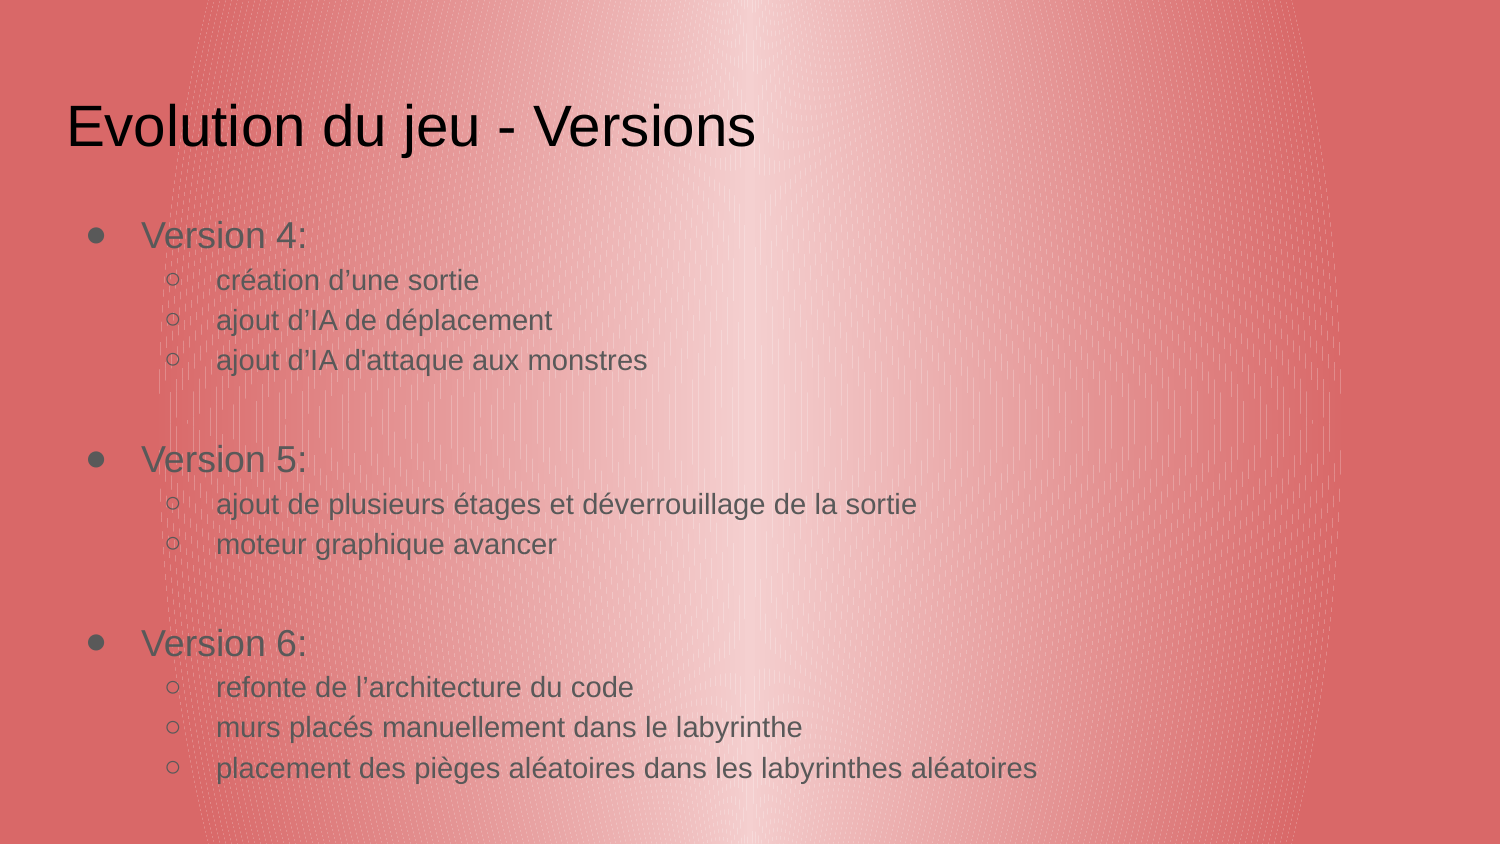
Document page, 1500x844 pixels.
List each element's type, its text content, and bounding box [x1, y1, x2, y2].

list Version 4: création d’une sortie ajout d’IA de déplacement ajout d’IA d'attaque aux monstres Version 5: ajout de plusieurs étages et déverrouillage de la sortie moteur graphique avancer Version 6: refonte de l’architecture du code murs placés manuellement dans le labyrinthe placement des pièges aléatoires dans les labyrinthes aléatoires [51, 189, 1449, 750]
title Evolution du jeu - Versions [51, 72, 1449, 167]
